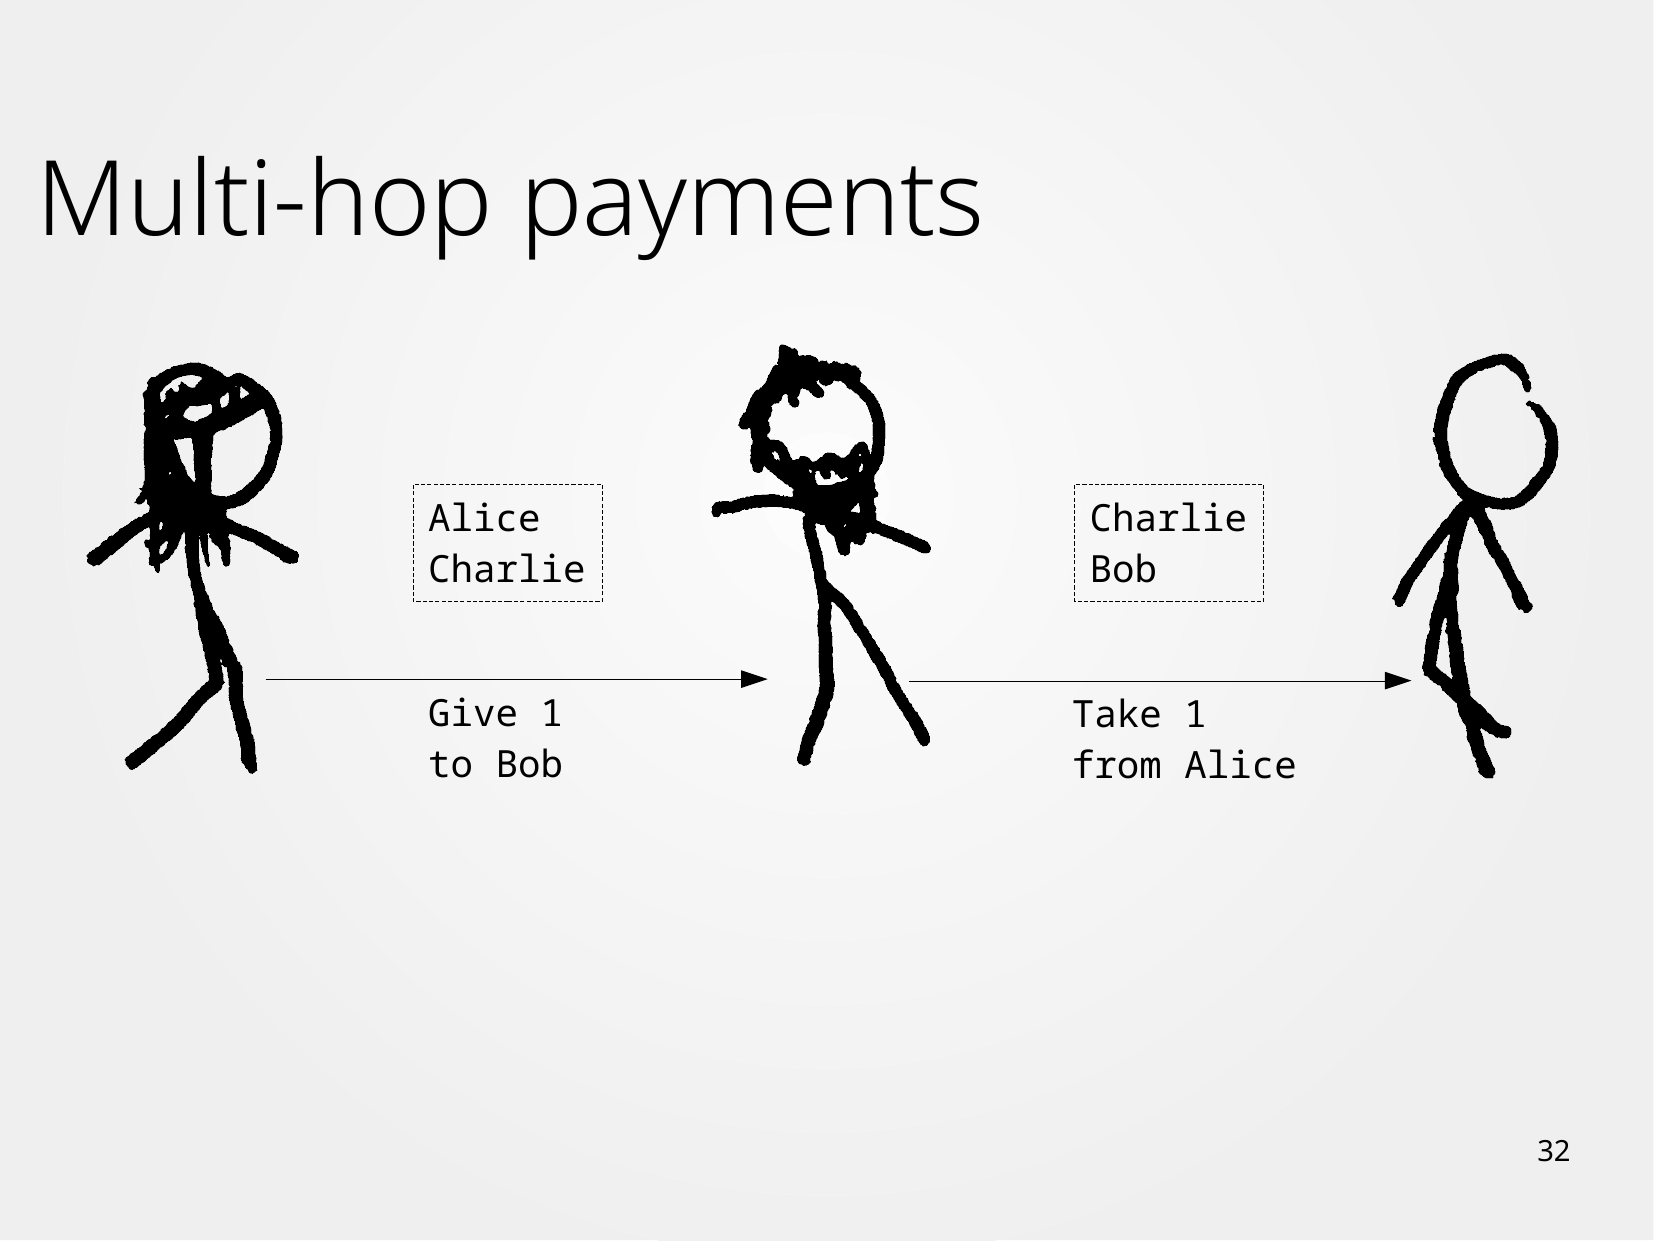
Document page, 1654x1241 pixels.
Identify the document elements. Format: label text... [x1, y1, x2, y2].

picture [708, 341, 934, 768]
text_box Take 1 from Alice [1057, 682, 1329, 798]
text_box Give 1 to Bob [413, 680, 591, 786]
picture [1387, 348, 1563, 783]
title Multi-hop payments [36, 59, 1123, 331]
text_box Charlie Bob [1074, 484, 1264, 591]
text_box Alice Charlie [413, 484, 603, 591]
picture [84, 360, 302, 774]
